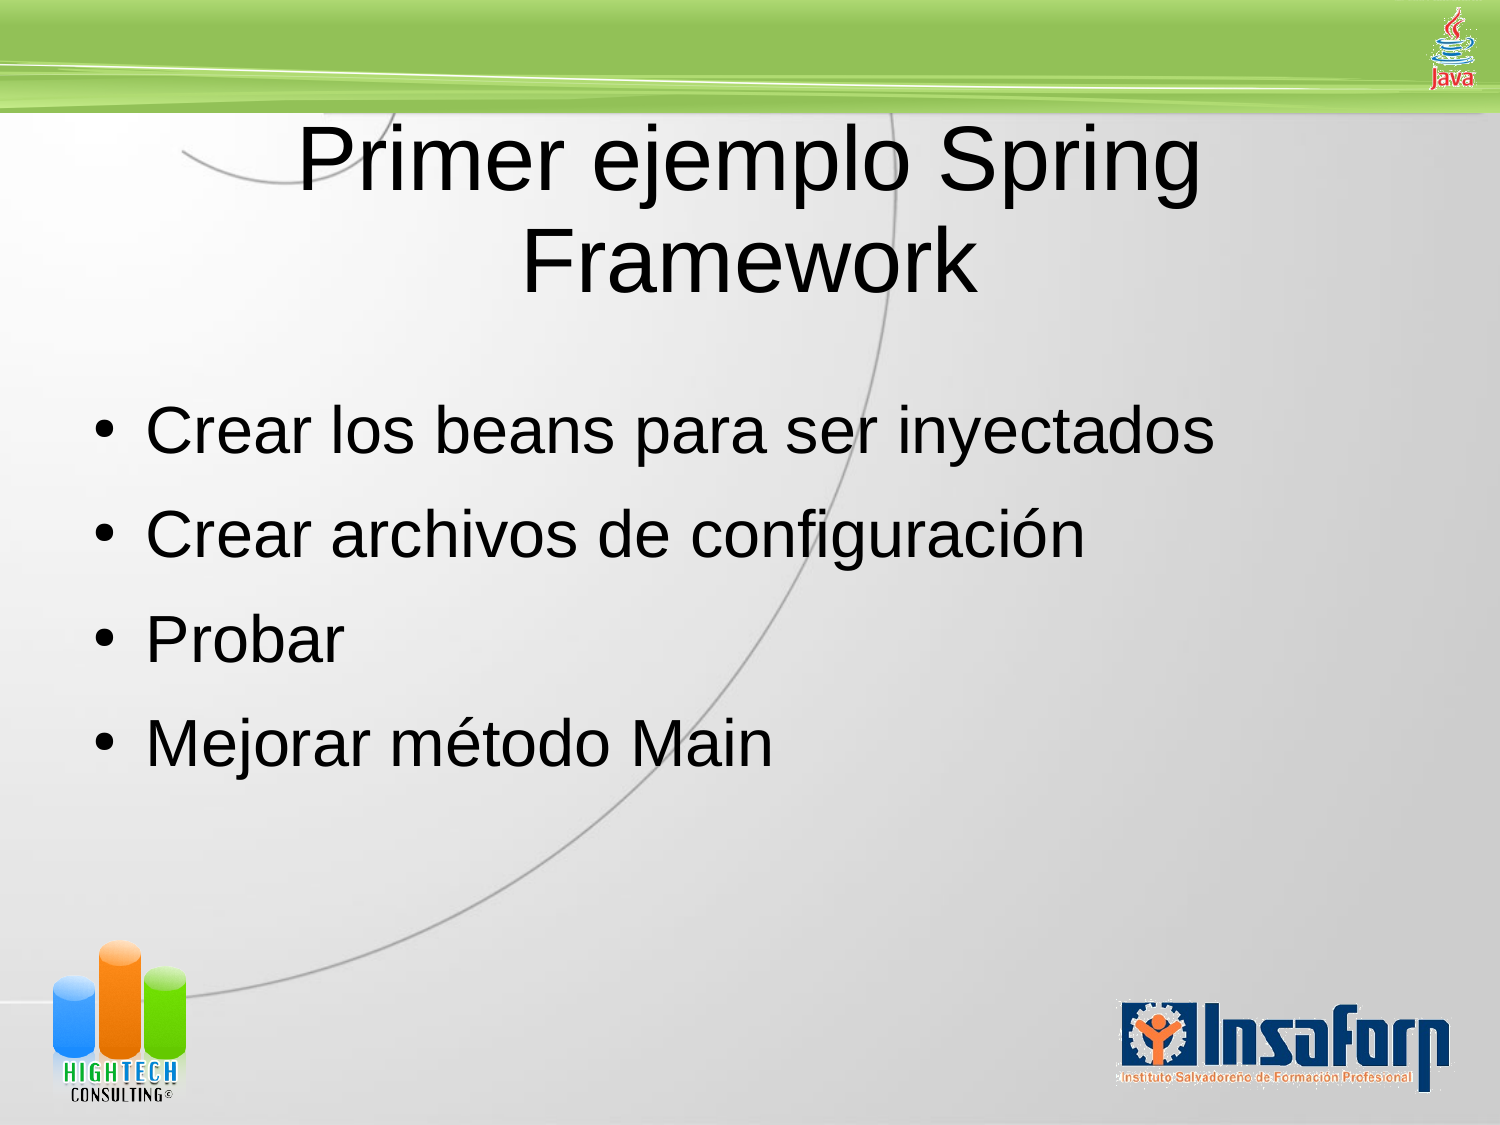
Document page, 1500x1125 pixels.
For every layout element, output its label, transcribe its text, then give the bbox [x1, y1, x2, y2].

title Primer ejemplo Spring Framework [75, 107, 1425, 313]
list Crear los beans para ser inyectados Crear archivos de configuración Probar Mejorar método Main [75, 393, 1425, 928]
picture [0, 0, 1500, 1125]
